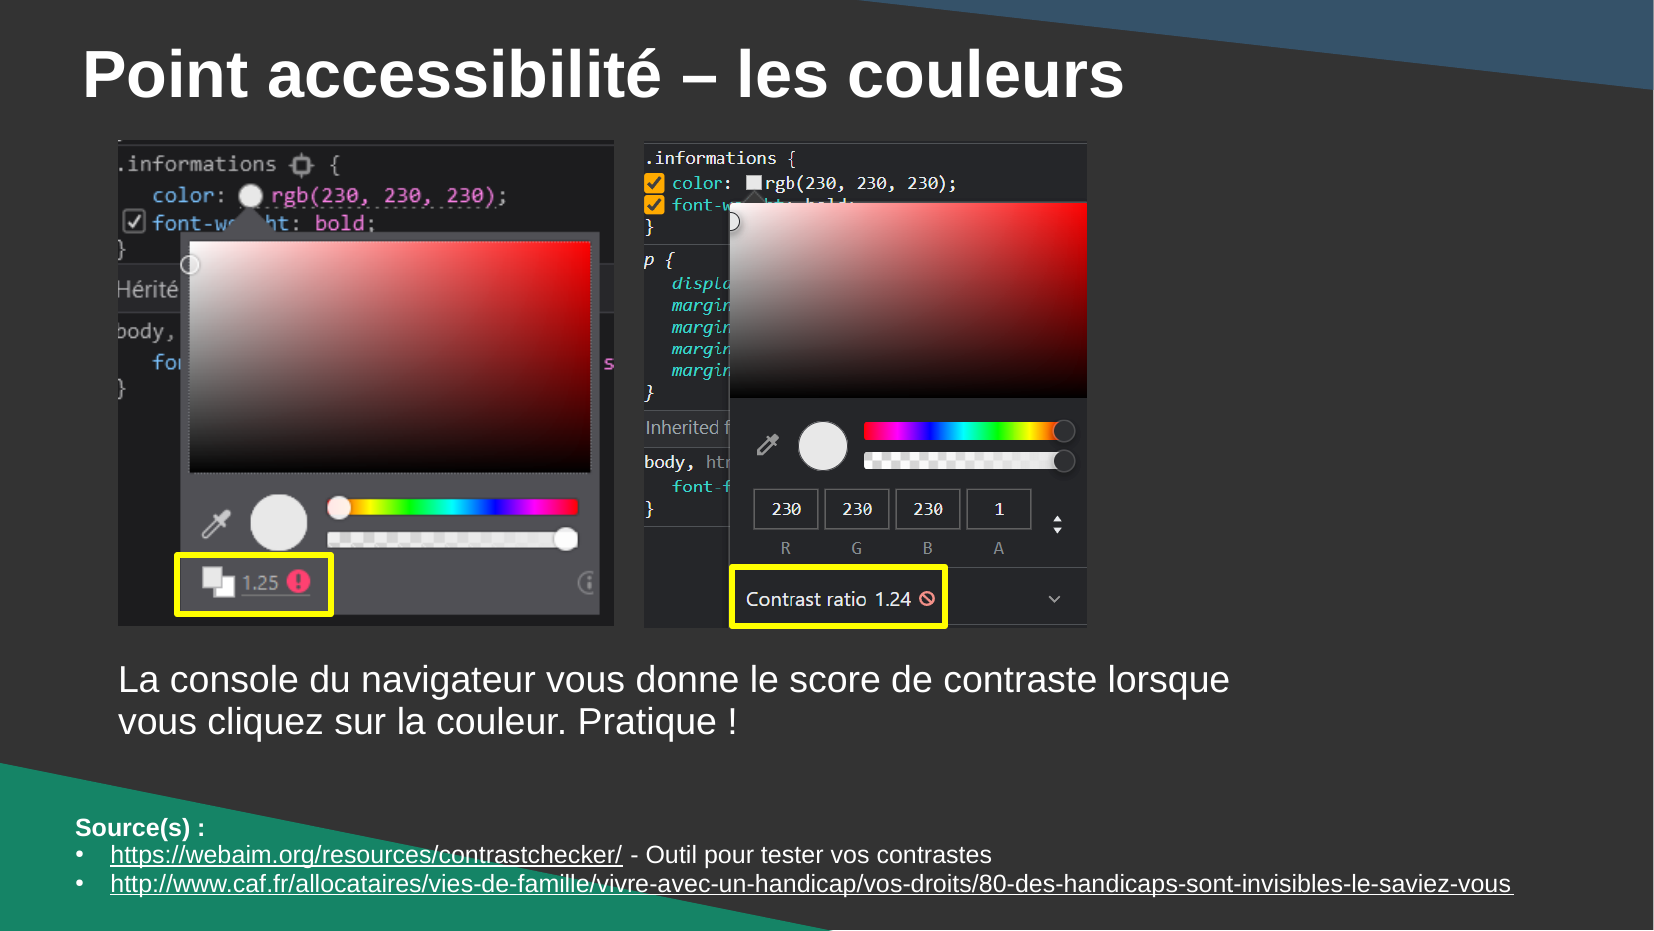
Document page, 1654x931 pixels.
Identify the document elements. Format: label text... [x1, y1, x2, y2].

text_box Source(s) : https://webaim.org/resources/contrastchecker/ - Outil pour tester vos contrastes http://www.caf.fr/allocataires/vies-de-famille/vivre-avec-un-handicap/vos-droits/80-des-handicaps-sont-invisibles-le-saviez-vous [60, 805, 1546, 931]
text_box [857, 0, 1654, 90]
title La console du navigateur vous donne le score de contraste lorsque vous cliquez sur la couleur. Pratique ! [118, 658, 1262, 756]
picture [735, 570, 942, 623]
picture [118, 140, 614, 626]
text_box [0, 762, 209, 931]
picture [644, 141, 1087, 628]
title Point accessibilité – les couleurs [82, 37, 1571, 122]
